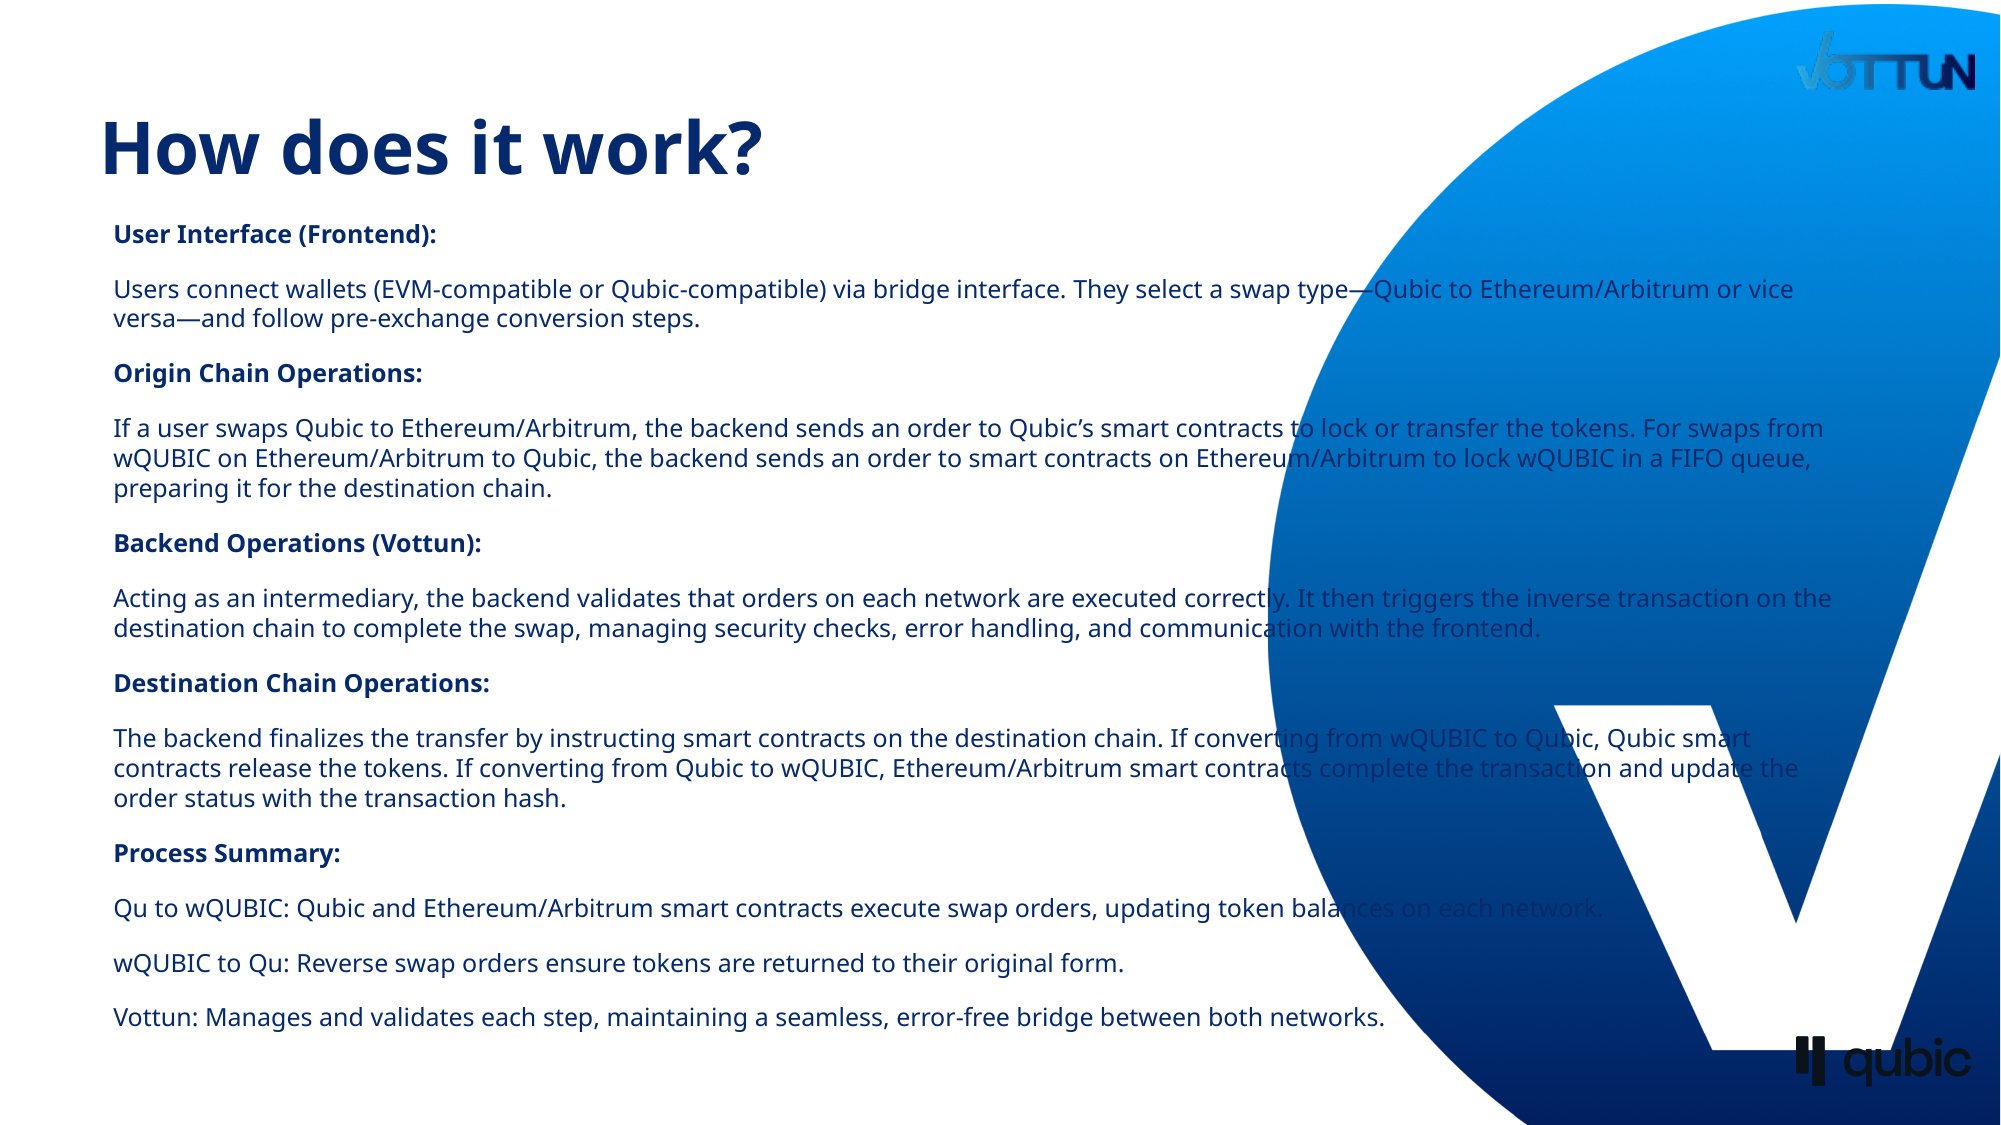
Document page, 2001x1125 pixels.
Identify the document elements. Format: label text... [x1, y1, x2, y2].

text_box User Interface (Frontend): Users connect wallets (EVM-compatible or Qubic-compatible) via bridge interface. They select a swap type—Qubic to Ethereum/Arbitrum or vice versa—and follow pre-exchange conversion steps. Origin Chain Operations: If a user swaps Qubic to Ethereum/Arbitrum, the backend sends an order to Qubic’s smart contracts to lock or transfer the tokens. For swaps from wQUBIC on Ethereum/Arbitrum to Qubic, the backend sends an order to smart contracts on Ethereum/Arbitrum to lock wQUBIC in a FIFO queue, preparing it for the destination chain. Backend Operations (Vottun): Acting as an intermediary, the backend validates that orders on each network are executed correctly. It then triggers the inverse transaction on the destination chain to complete the swap, managing security checks, error handling, and communication with the frontend. Destination Chain Operations: The backend finalizes the transfer by instructing smart contracts on the destination chain. If converting from wQUBIC to Qubic, Qubic smart contracts release the tokens. If converting from Qubic to wQUBIC, Ethereum/Arbitrum smart contracts complete the transaction and update the order status with the transaction hash. Process Summary: Qu to wQUBIC: Qubic and Ethereum/Arbitrum smart contracts execute swap orders, updating token balances on each network. wQUBIC to Qu: Reverse swap orders ensure tokens are returned to their original form. Vottun: Manages and validates each step, maintaining a seamless, error-free bridge between both networks. [98, 210, 1871, 1125]
picture [1267, 4, 2001, 1125]
text_box How does it work? [84, 94, 1822, 198]
